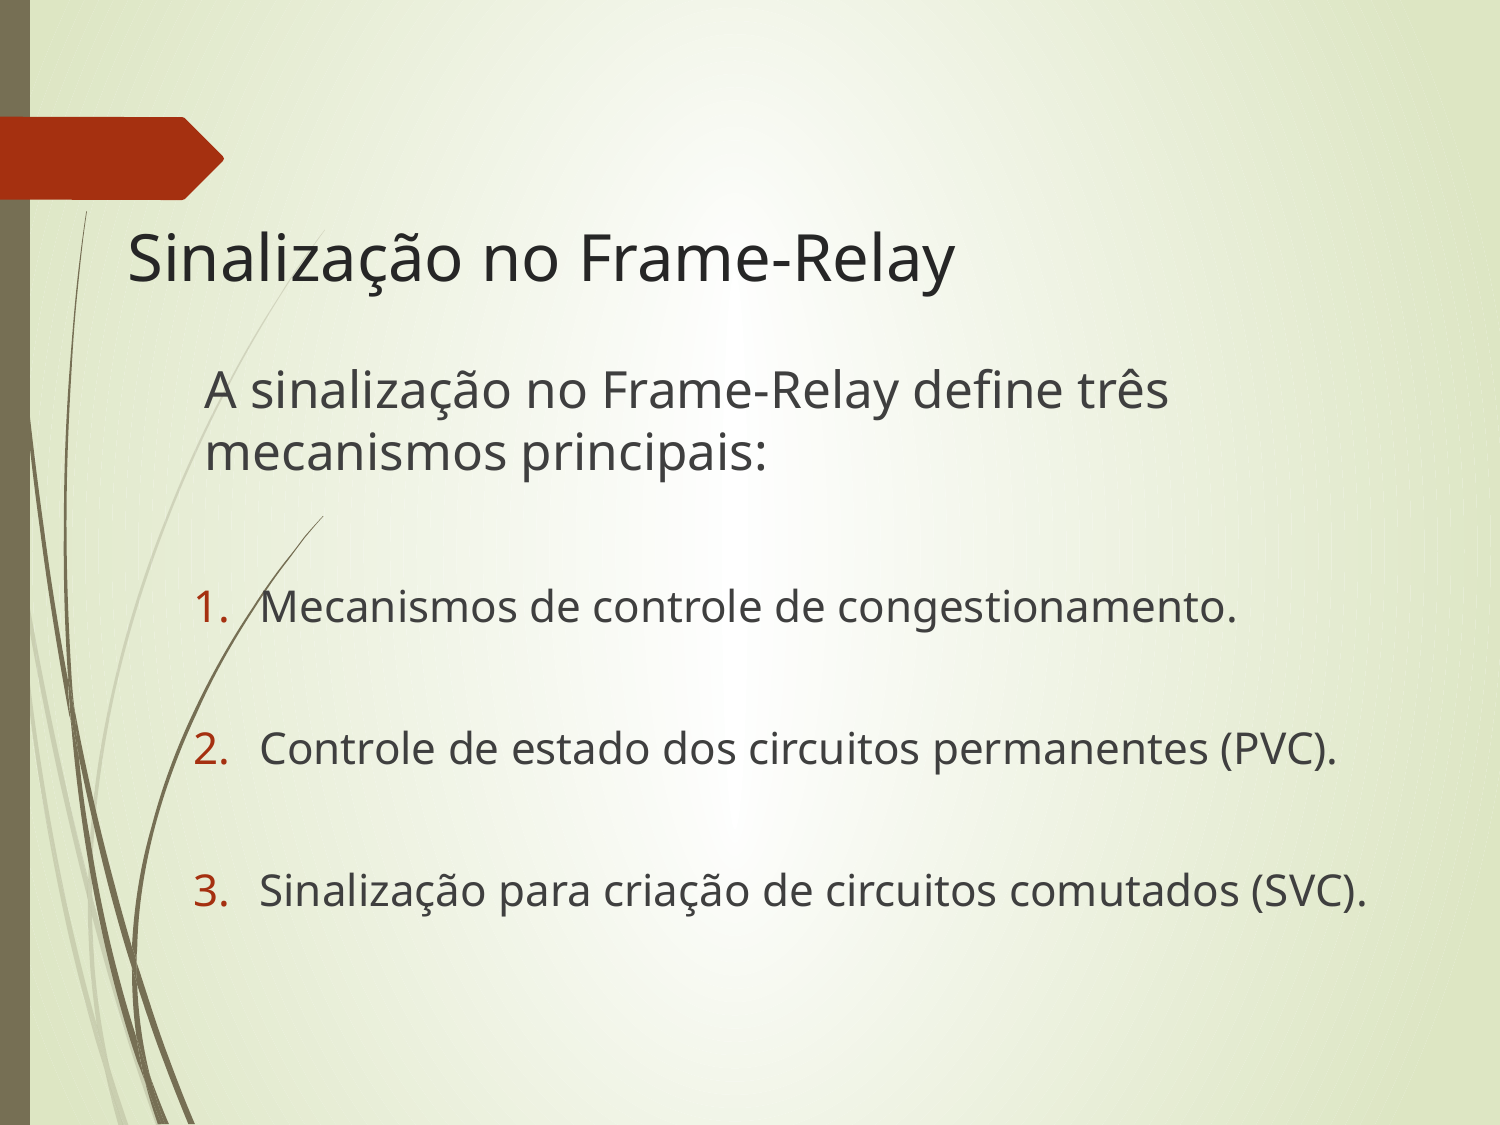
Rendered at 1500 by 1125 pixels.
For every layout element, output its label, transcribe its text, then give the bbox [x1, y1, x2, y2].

title Sinalização no Frame-Relay [112, 208, 1387, 303]
list A sinalização no Frame-Relay define três mecanismos principais: Mecanismos de controle de congestionamento. Controle de estado dos circuitos permanentes (PVC). Sinalização para criação de circuitos comutados (SVC). [112, 350, 1387, 1000]
